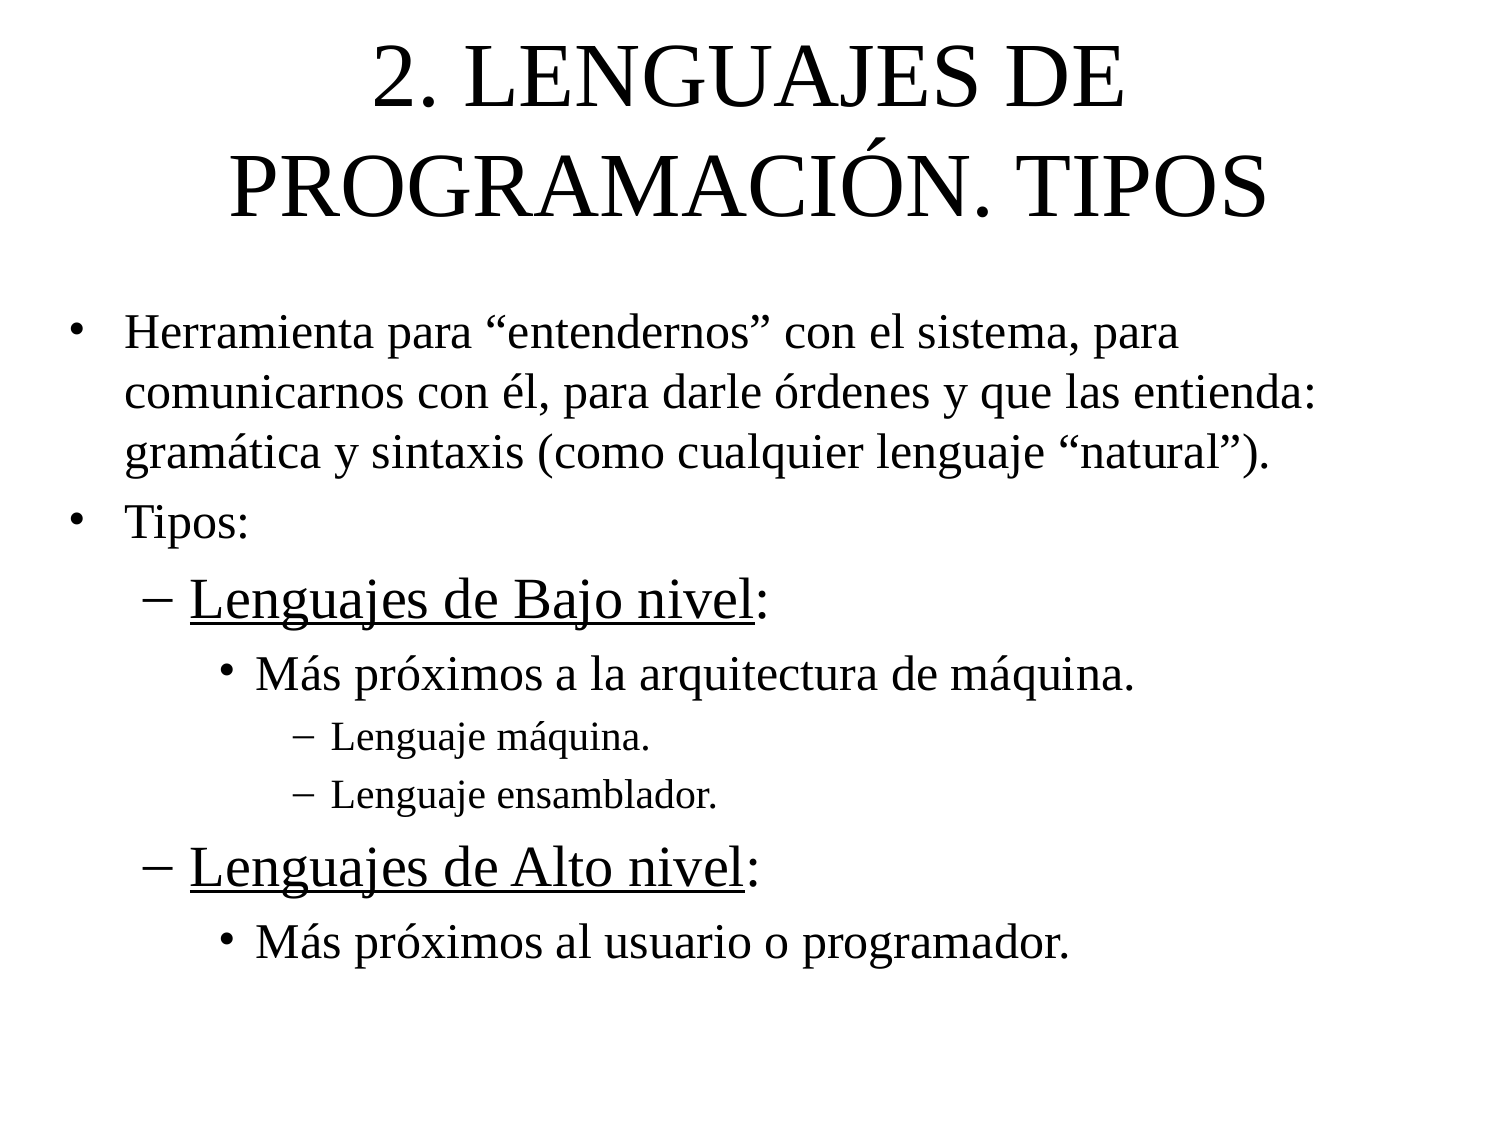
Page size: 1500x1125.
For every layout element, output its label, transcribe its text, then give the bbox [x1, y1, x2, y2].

title 2. LENGUAJES DE PROGRAMACIÓN. TIPOS [112, 31, 1388, 219]
list Herramienta para “entendernos” con el sistema, para comunicarnos con él, para darle órdenes y que las entienda: gramática y sintaxis (como cualquier lenguaje “natural”). Tipos: Lenguajes de Bajo nivel: Más próximos a la arquitectura de máquina. Lenguaje máquina. Lenguaje ensamblador. Lenguajes de Alto nivel: Más próximos al usuario o programador. [53, 290, 1447, 1083]
